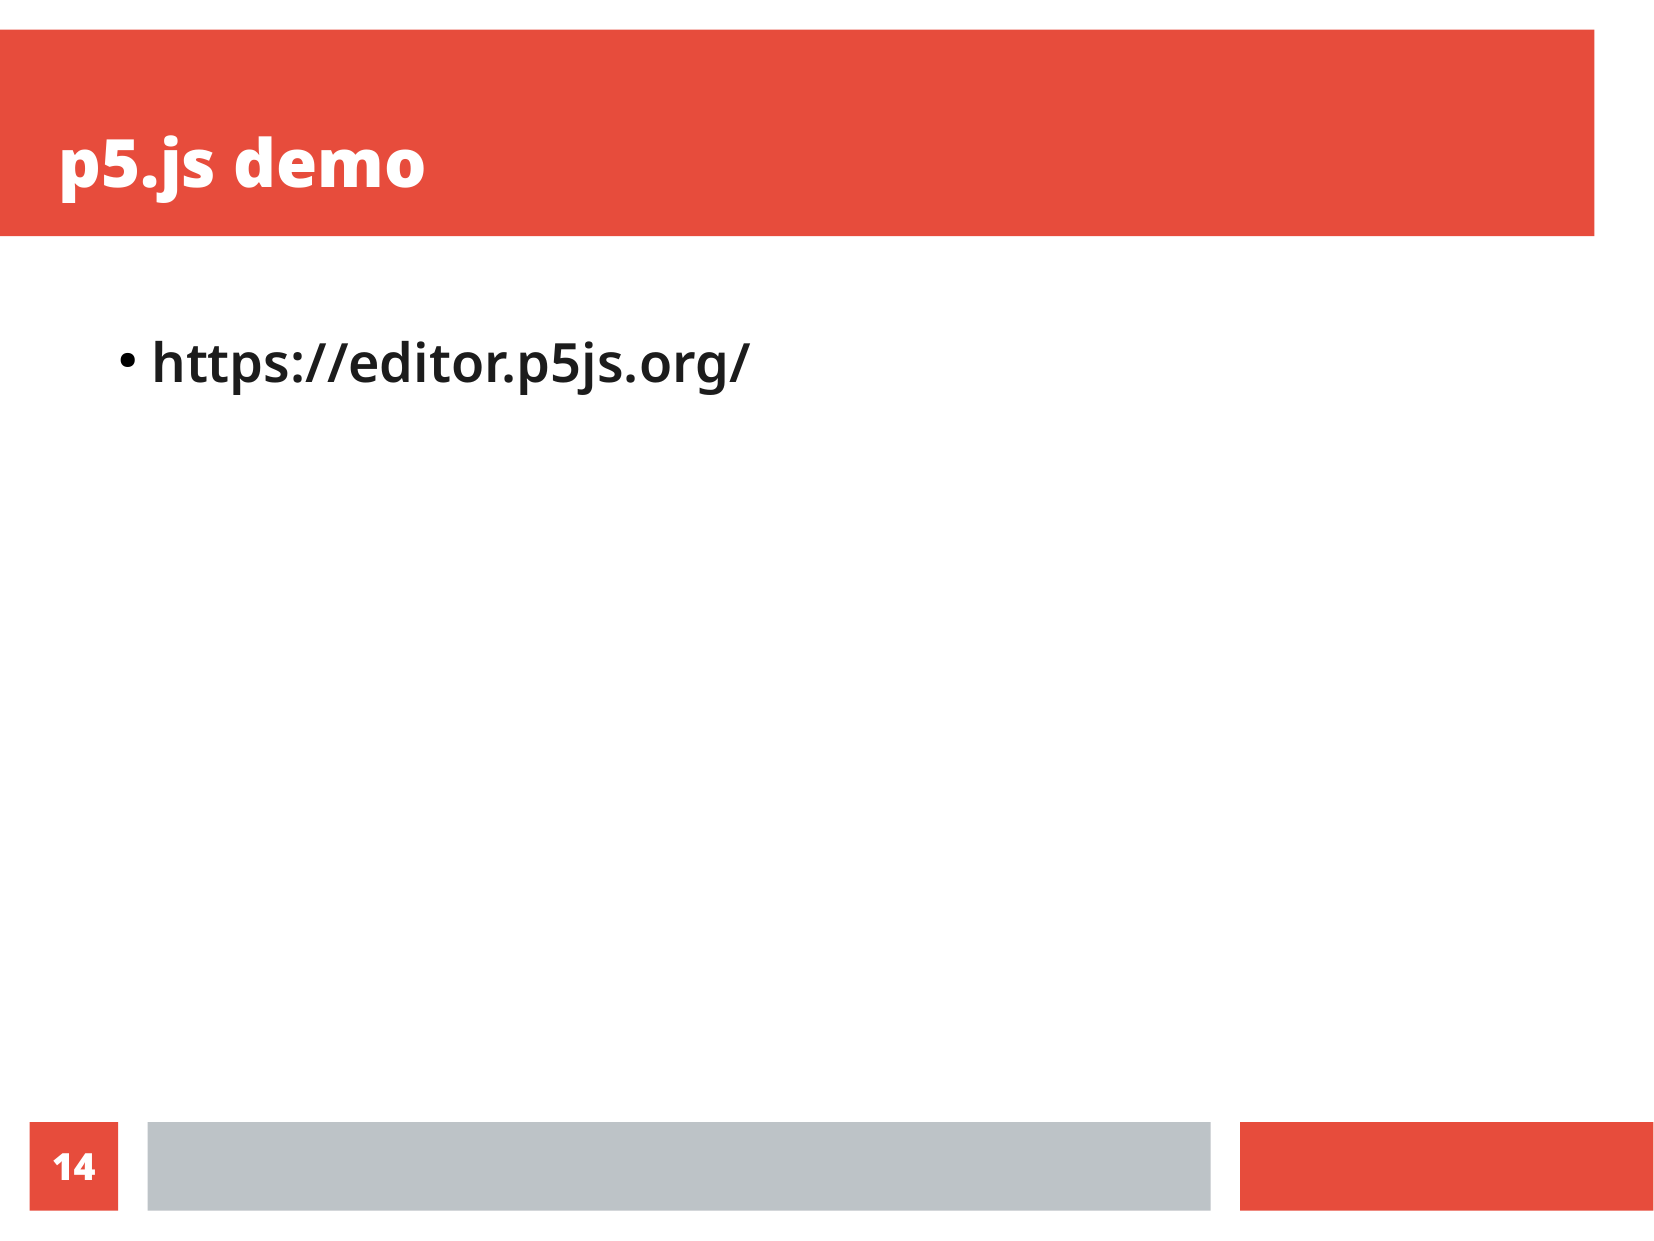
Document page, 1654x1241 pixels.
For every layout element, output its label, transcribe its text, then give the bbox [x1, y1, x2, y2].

list https://editor.p5js.org/ [59, 324, 1565, 1093]
title p5.js demo [59, 59, 1595, 207]
